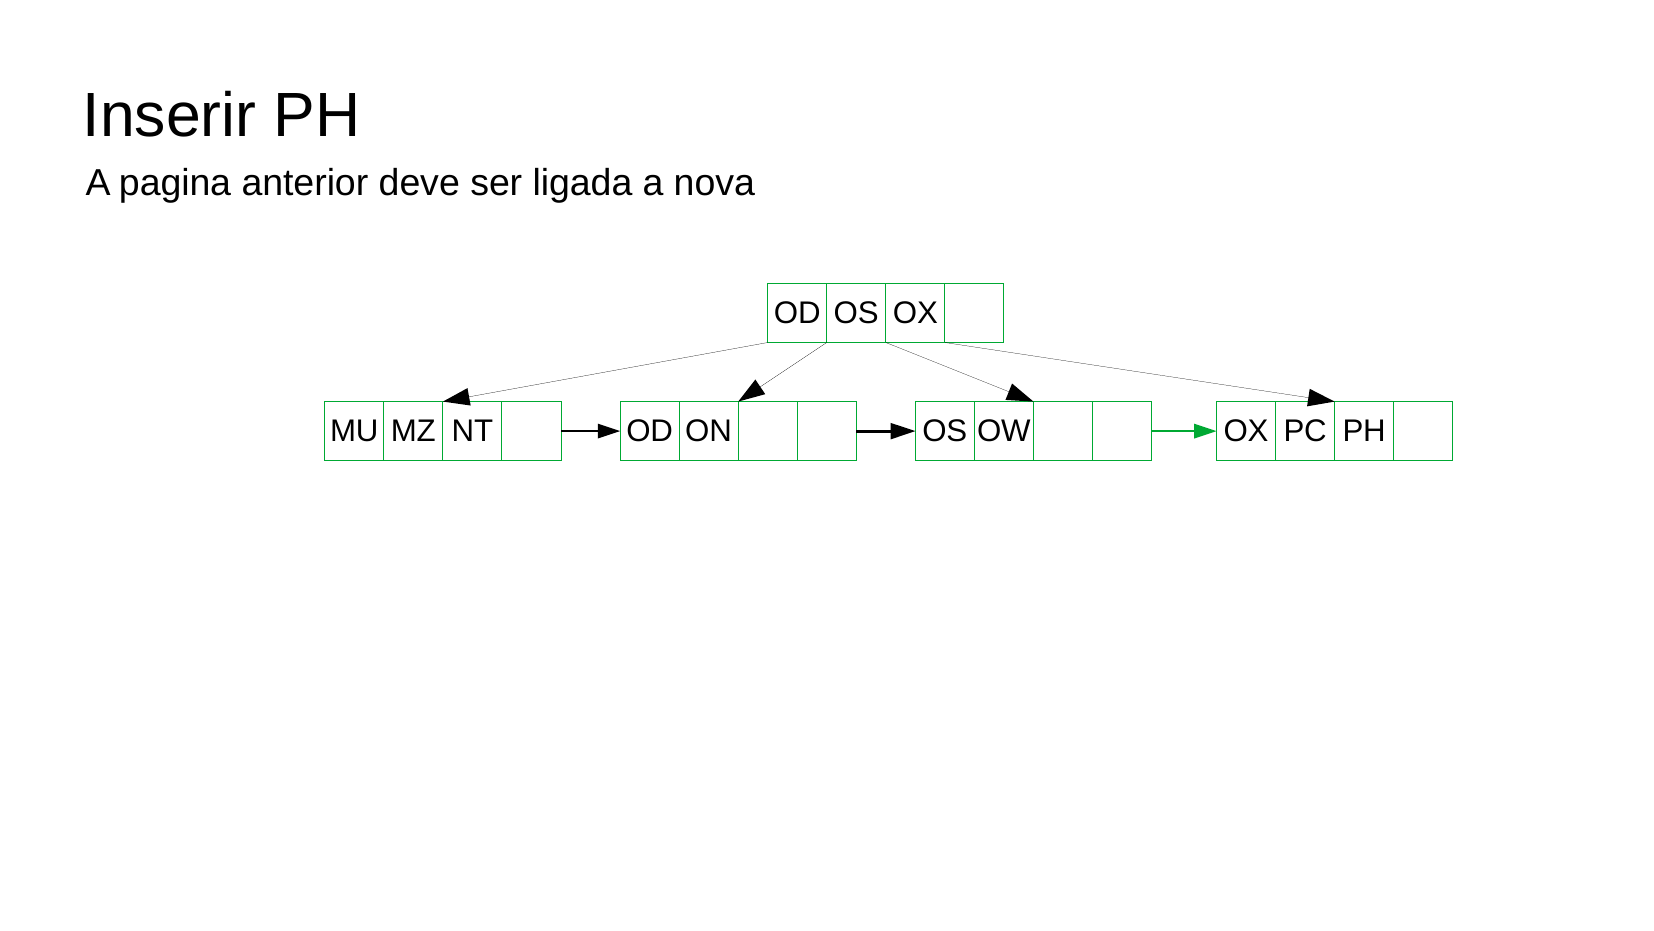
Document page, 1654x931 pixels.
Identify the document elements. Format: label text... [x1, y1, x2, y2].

text_box OX [1216, 401, 1275, 461]
text_box A pagina anterior deve ser ligada a nova [70, 153, 1453, 260]
text_box [501, 401, 562, 461]
text_box MU [324, 401, 383, 461]
text_box MZ [383, 401, 442, 461]
text_box OX [885, 283, 944, 343]
text_box PC [1275, 401, 1334, 461]
text_box [1393, 401, 1453, 461]
text_box PH [1334, 401, 1393, 461]
text_box NT [442, 401, 501, 461]
text_box ON [679, 401, 738, 461]
text_box OD [767, 283, 826, 343]
text_box [944, 283, 1004, 343]
text_box OS [826, 283, 885, 343]
text_box [1033, 401, 1152, 461]
text_box OS [915, 401, 974, 461]
text_box OD [620, 401, 679, 461]
text_box OW [974, 401, 1033, 461]
text_box [738, 401, 857, 461]
title Inserir PH [82, 37, 1571, 193]
